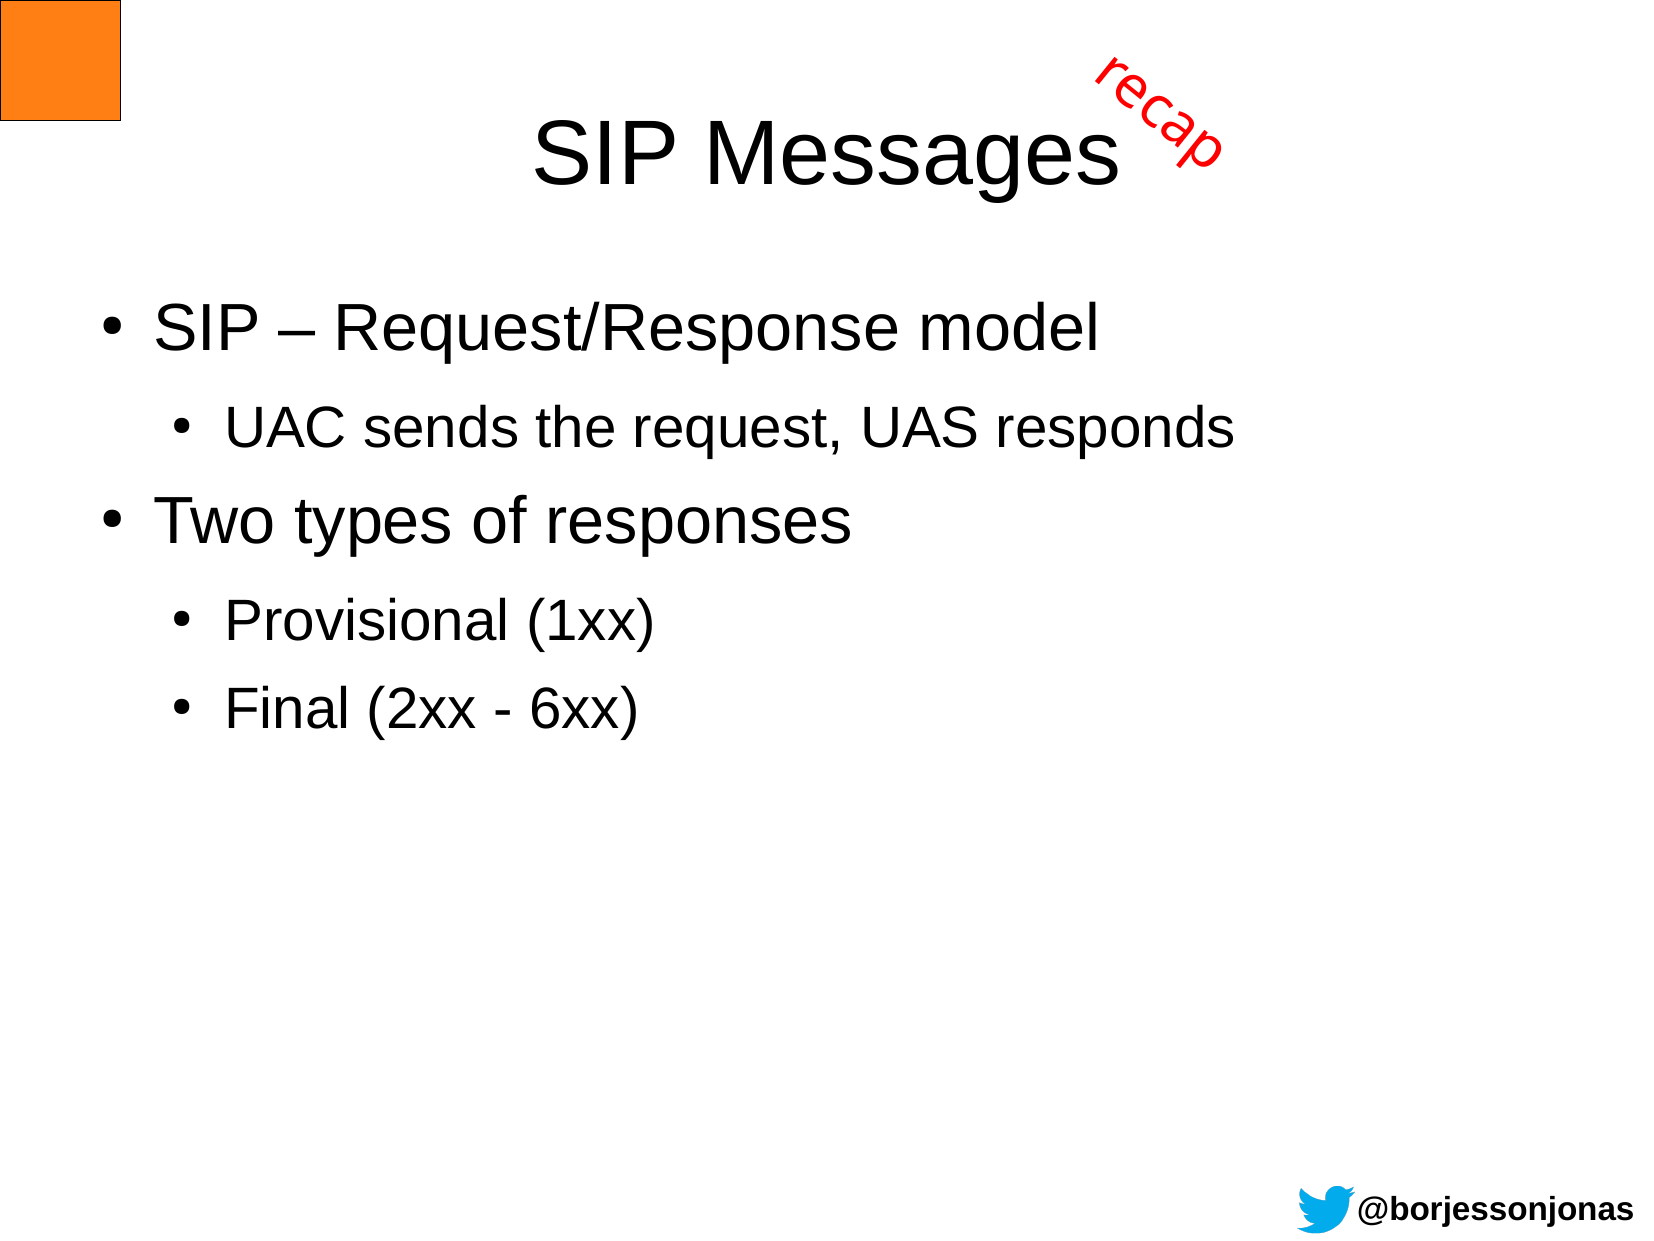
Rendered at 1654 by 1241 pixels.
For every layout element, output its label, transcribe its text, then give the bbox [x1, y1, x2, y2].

list SIP – Request/Response model UAC sends the request, UAS responds Two types of responses Provisional (1xx) Final (2xx - 6xx) [82, 290, 1571, 1109]
title SIP Messages [82, 49, 1571, 257]
text_box recap [1055, 15, 1280, 226]
picture [1277, 1160, 1375, 1241]
